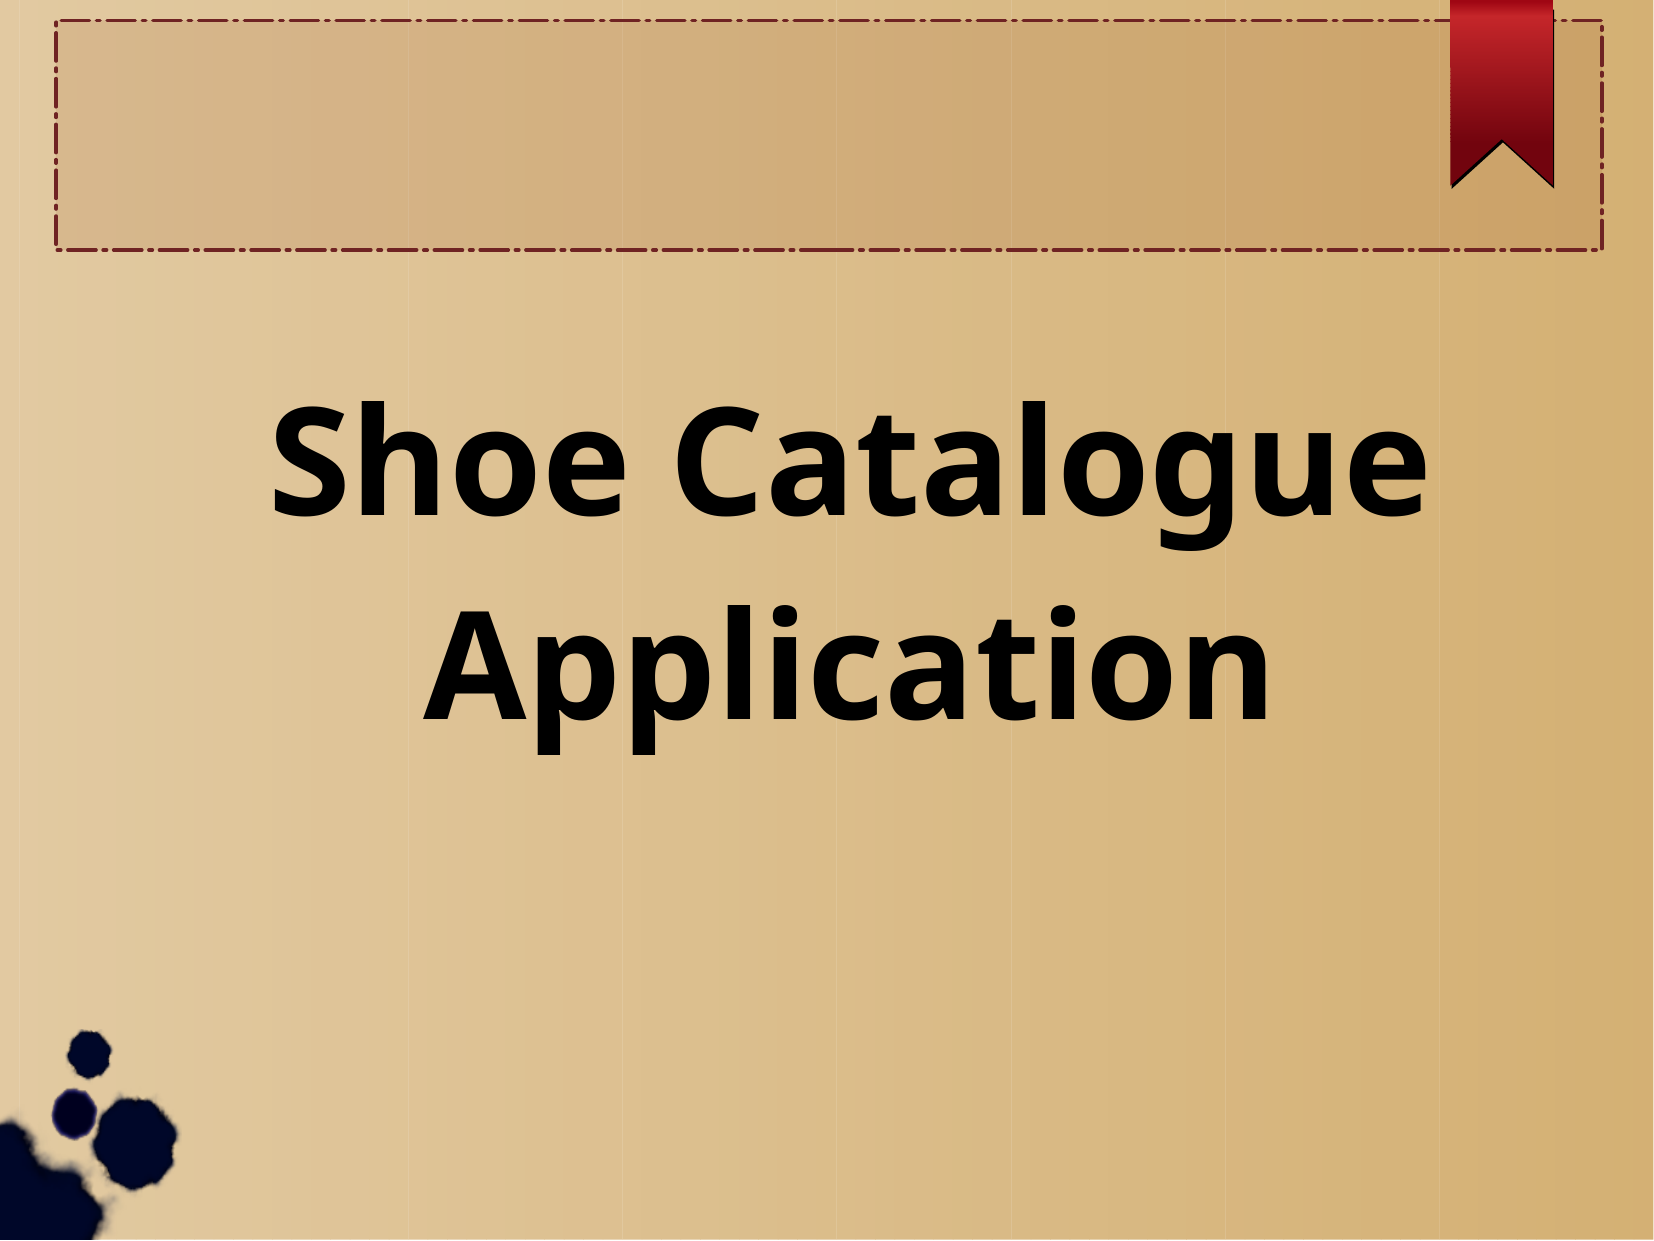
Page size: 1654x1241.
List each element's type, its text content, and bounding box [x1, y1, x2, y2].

title Shoe Catalogue Application [106, 312, 1595, 805]
